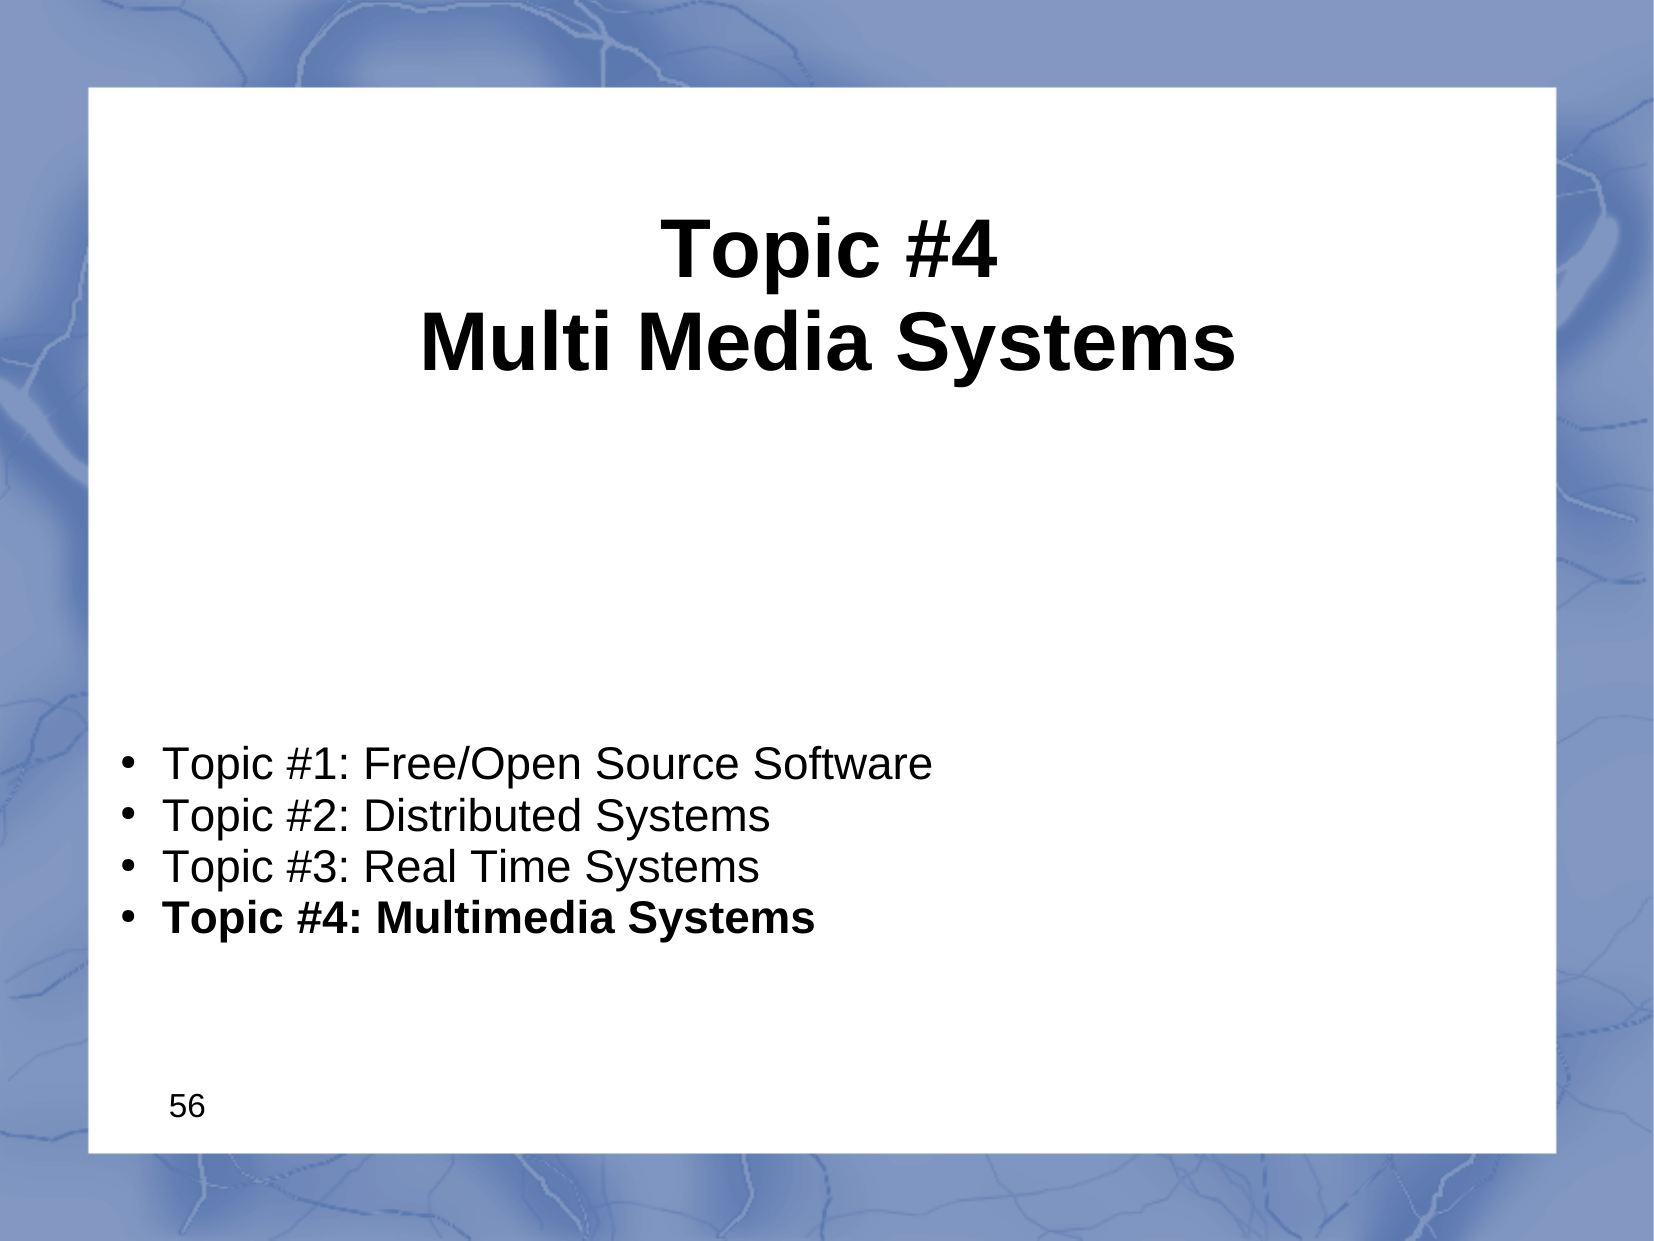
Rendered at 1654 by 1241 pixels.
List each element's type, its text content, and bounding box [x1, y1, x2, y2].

subtitle Topic #4 Multi Media Systems Topic #1: Free/Open Source Software Topic #2: Distributed Systems Topic #3: Real Time Systems Topic #4: Multimedia Systems [120, 95, 1538, 1051]
picture [0, 0, 1654, 1241]
